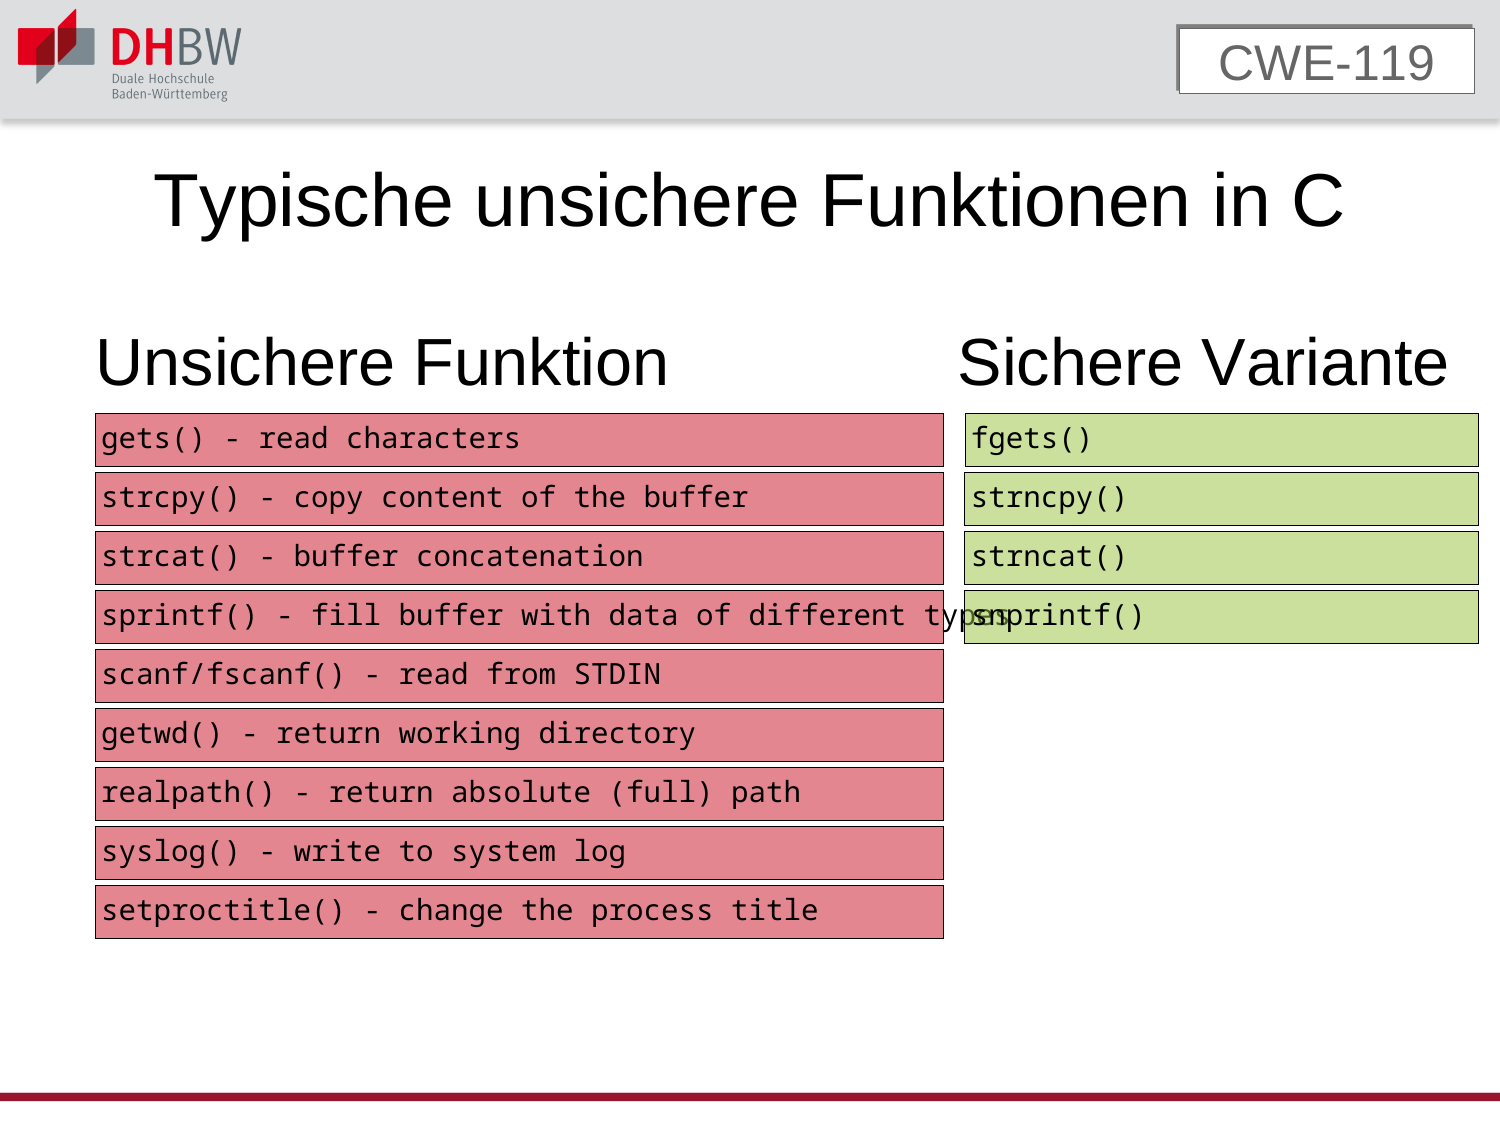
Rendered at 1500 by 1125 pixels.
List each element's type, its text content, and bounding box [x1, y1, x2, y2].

text_box setproctitle() - change the process title [95, 885, 944, 939]
text_box strncat() [964, 531, 1479, 585]
picture [0, 0, 1500, 134]
text_box snprintf() [964, 590, 1479, 644]
text_box fgets() [965, 413, 1479, 467]
picture [0, 266, 1500, 1121]
title Typische unsichere Funktionen in C [0, 134, 1500, 266]
text_box strcpy() - copy content of the buffer [95, 472, 944, 526]
list Unsichere Funktion Sichere Variante [95, 324, 1472, 409]
text_box strcat() - buffer concatenation [95, 531, 944, 585]
text_box sprintf() - fill buffer with data of different types [95, 590, 944, 644]
text_box syslog() - write to system log [95, 826, 944, 880]
text_box realpath() - return absolute (full) path [95, 767, 944, 821]
text_box gets() - read characters [95, 413, 944, 467]
text_box getwd() - return working directory [95, 708, 944, 762]
text_box CWE-119 [1179, 28, 1475, 94]
text_box scanf/fscanf() - read from STDIN [95, 649, 944, 703]
text_box strncpy() [964, 472, 1479, 526]
